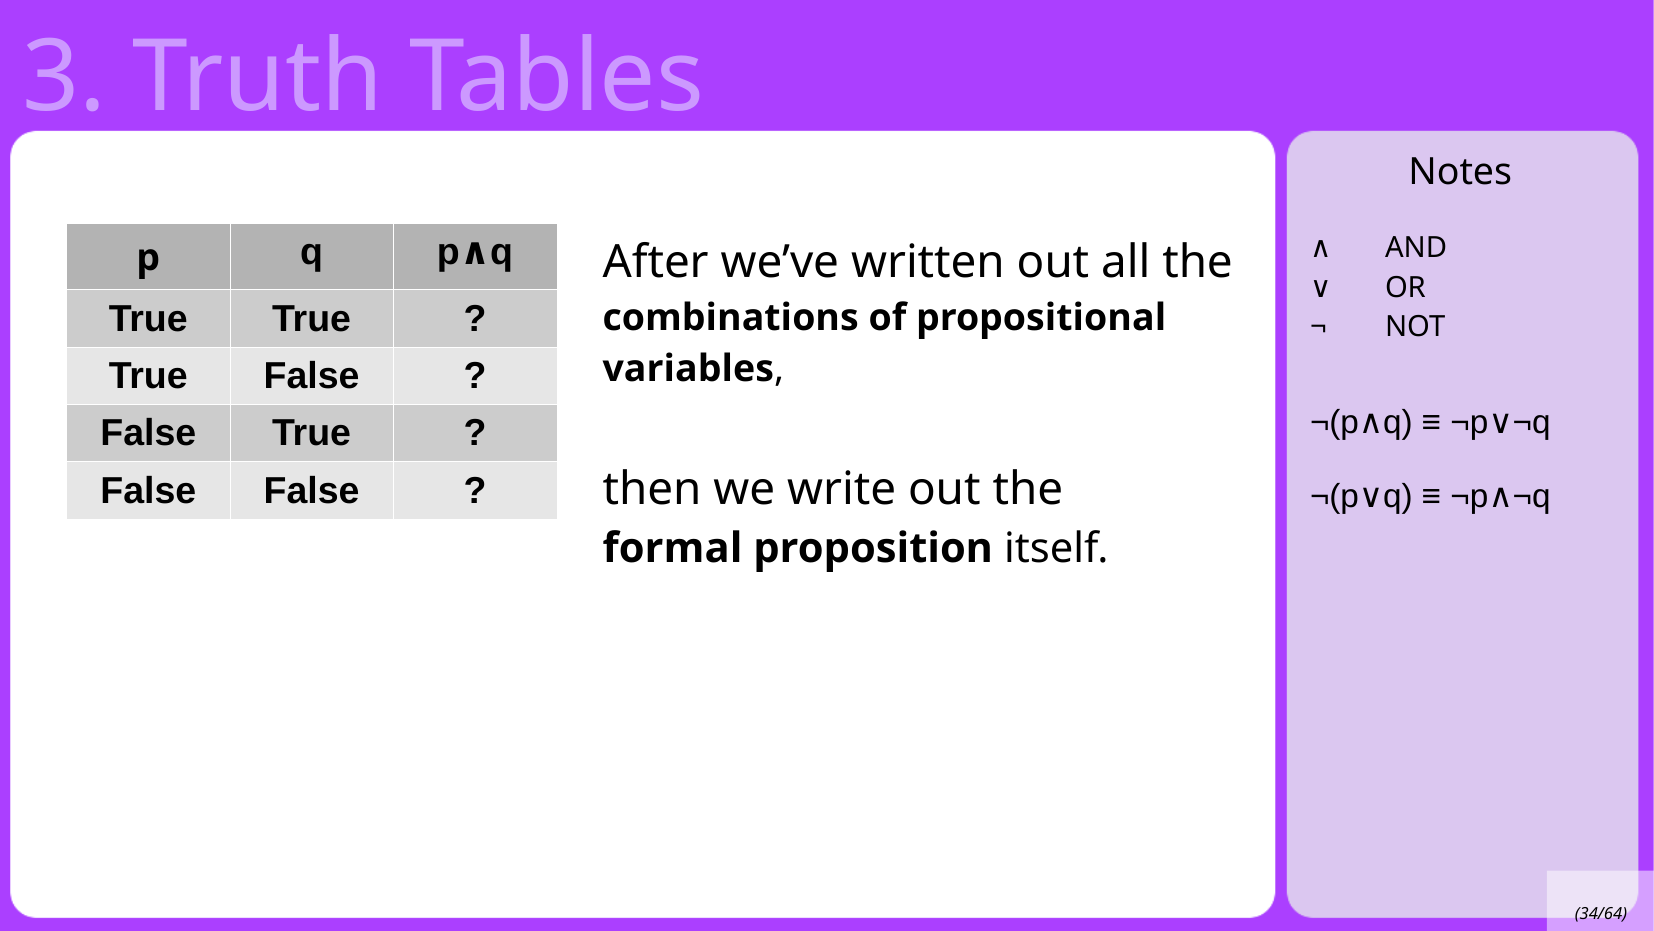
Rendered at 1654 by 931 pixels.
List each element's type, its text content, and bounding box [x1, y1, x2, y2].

table_header q [231, 224, 393, 289]
table_cell False [67, 462, 230, 519]
table_header p∧q [394, 224, 557, 289]
table_cell True [231, 405, 393, 461]
table_cell ? [394, 462, 557, 519]
text_box (<number>/64) [1546, 877, 1654, 931]
title 3. Truth Tables [22, 13, 1511, 130]
picture [0, 0, 1654, 931]
table_cell True [67, 348, 230, 404]
table_cell False [231, 462, 393, 519]
text_box After we’ve written out all the combinations of propositional variables, then we write out the formal proposition itself. [584, 228, 1252, 514]
text_box ∧ AND ∨ OR ¬ NOT [1310, 226, 1612, 333]
table_cell False [231, 348, 393, 404]
table_cell False [1546, 870, 1654, 877]
table_header p [67, 224, 230, 289]
text_box Notes [1290, 141, 1631, 199]
table_cell ? [394, 348, 557, 404]
table_cell ? [394, 405, 557, 461]
table_cell True [231, 290, 393, 347]
table_cell ? [394, 290, 557, 347]
table_cell True [67, 290, 230, 347]
table_cell False [67, 405, 230, 461]
text_box ¬(p∧q) ≡ ¬p∨¬q ¬(p∨q) ≡ ¬p∧¬q [1310, 403, 1612, 515]
